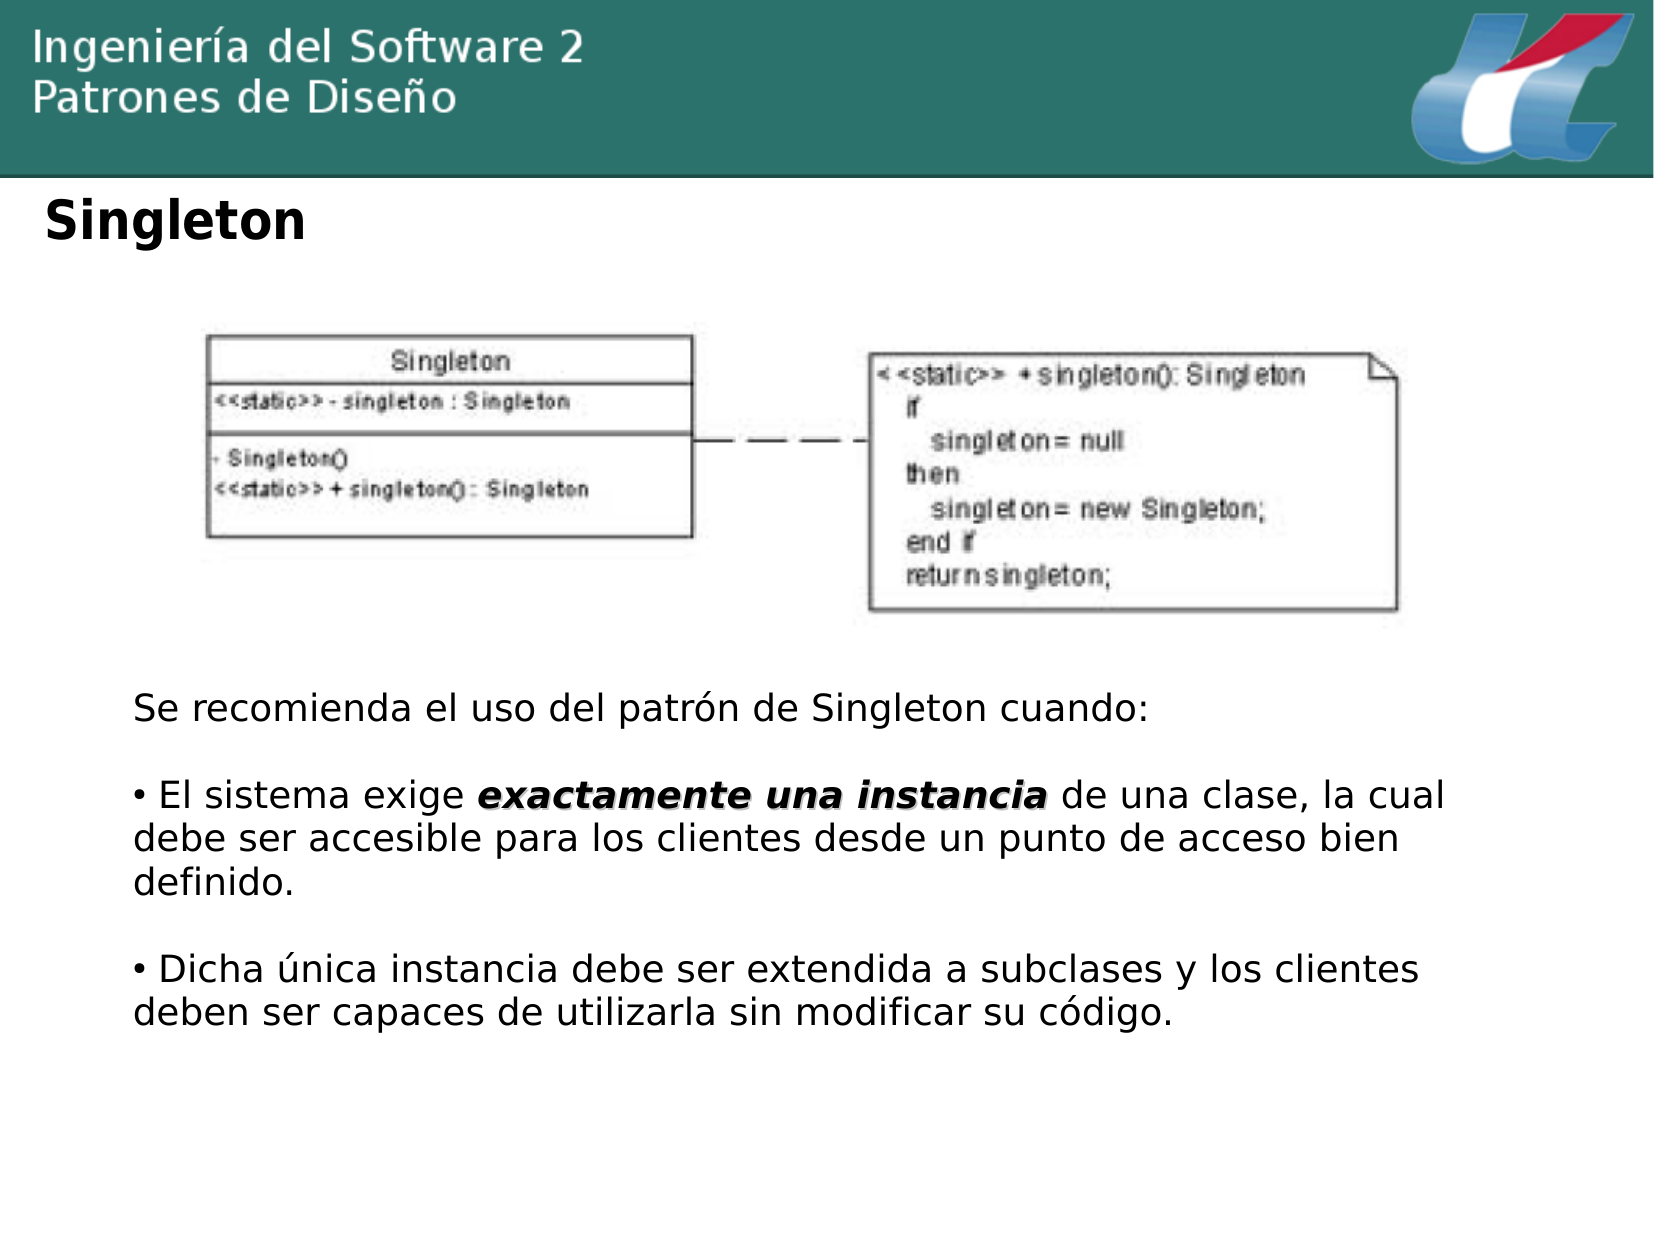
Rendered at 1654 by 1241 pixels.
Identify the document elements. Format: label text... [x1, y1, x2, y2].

text_box Singleton [29, 182, 1625, 261]
picture [170, 316, 1477, 632]
picture [0, 0, 1654, 178]
text_box Se recomienda el uso del patrón de Singleton cuando: El sistema exige exactamente una instancia de una clase, la cual debe ser accesible para los clientes desde un punto de acceso bien definido. Dicha única instancia debe ser extendida a subclases y los clientes deben ser capaces de utilizarla sin modificar su código. [118, 679, 1565, 1043]
